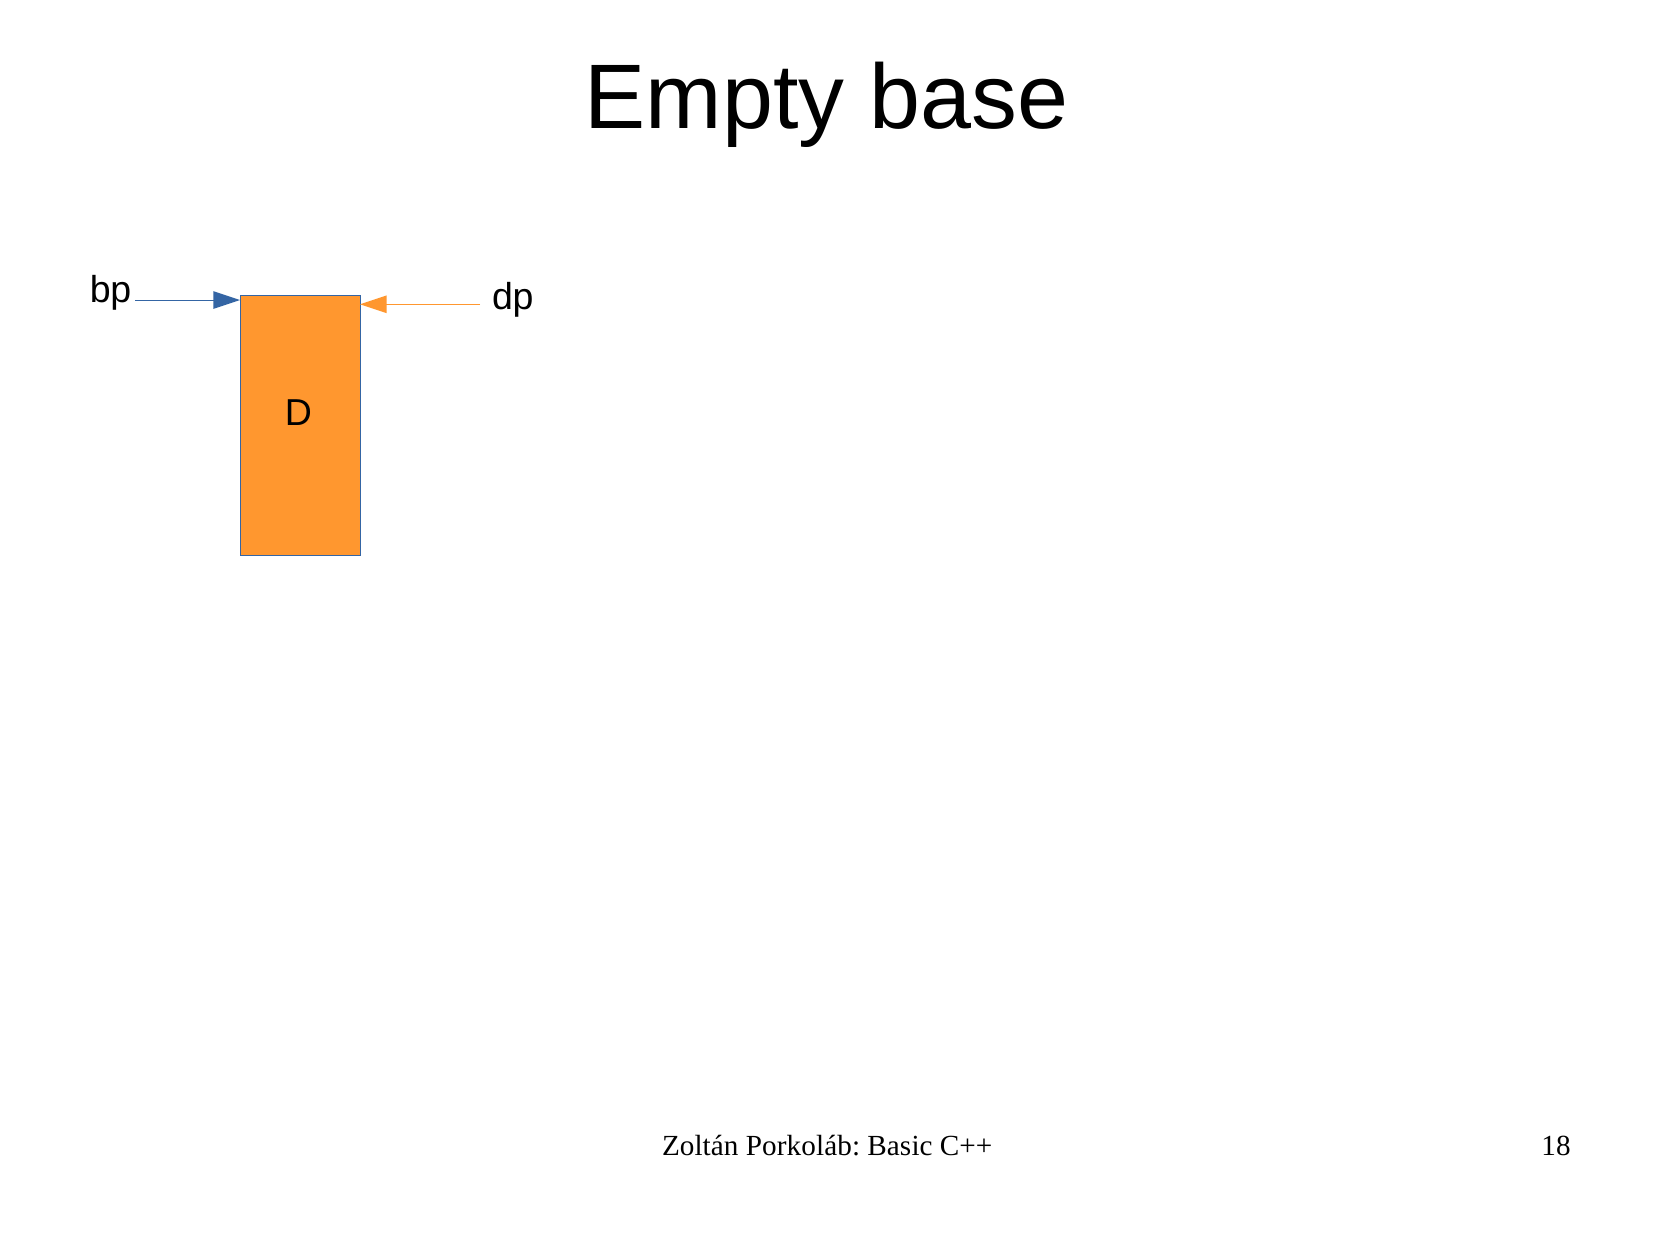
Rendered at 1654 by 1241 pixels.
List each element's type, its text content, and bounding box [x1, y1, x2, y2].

text_box D [270, 384, 327, 460]
text_box [240, 295, 361, 556]
text_box bp [75, 260, 147, 337]
title Empty base [82, 0, 1571, 201]
text_box dp [477, 268, 549, 345]
